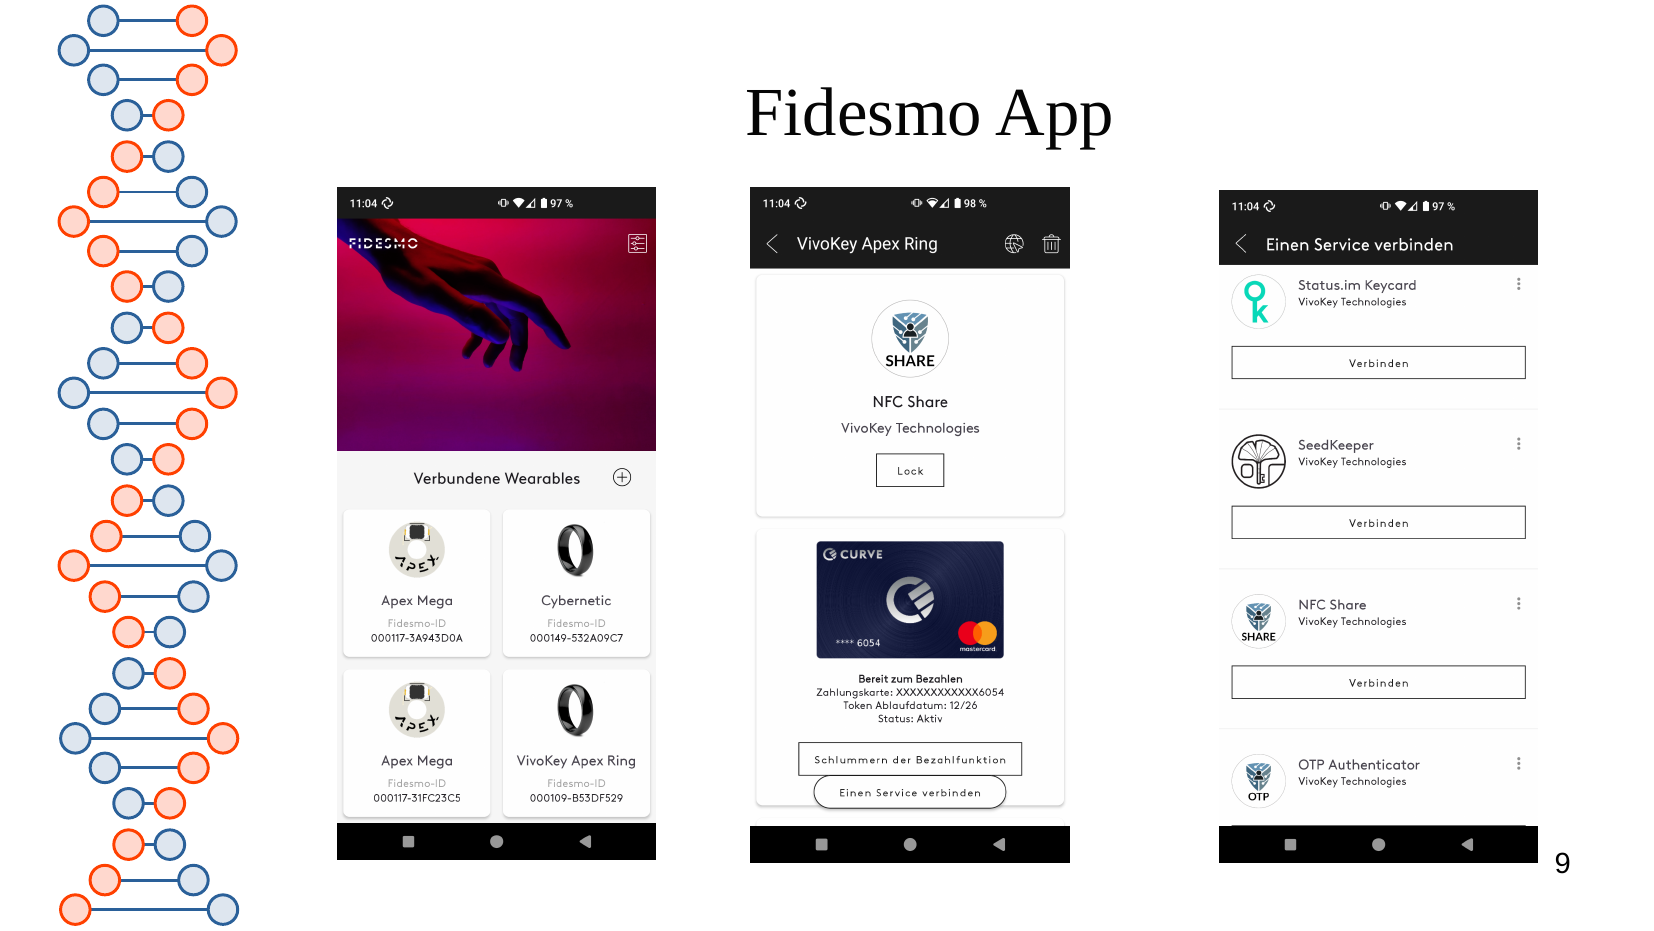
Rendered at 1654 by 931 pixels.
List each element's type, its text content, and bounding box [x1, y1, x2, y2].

picture [750, 187, 1070, 863]
title Fidesmo App [265, 35, 1595, 189]
picture [337, 187, 656, 860]
picture [1219, 190, 1538, 863]
